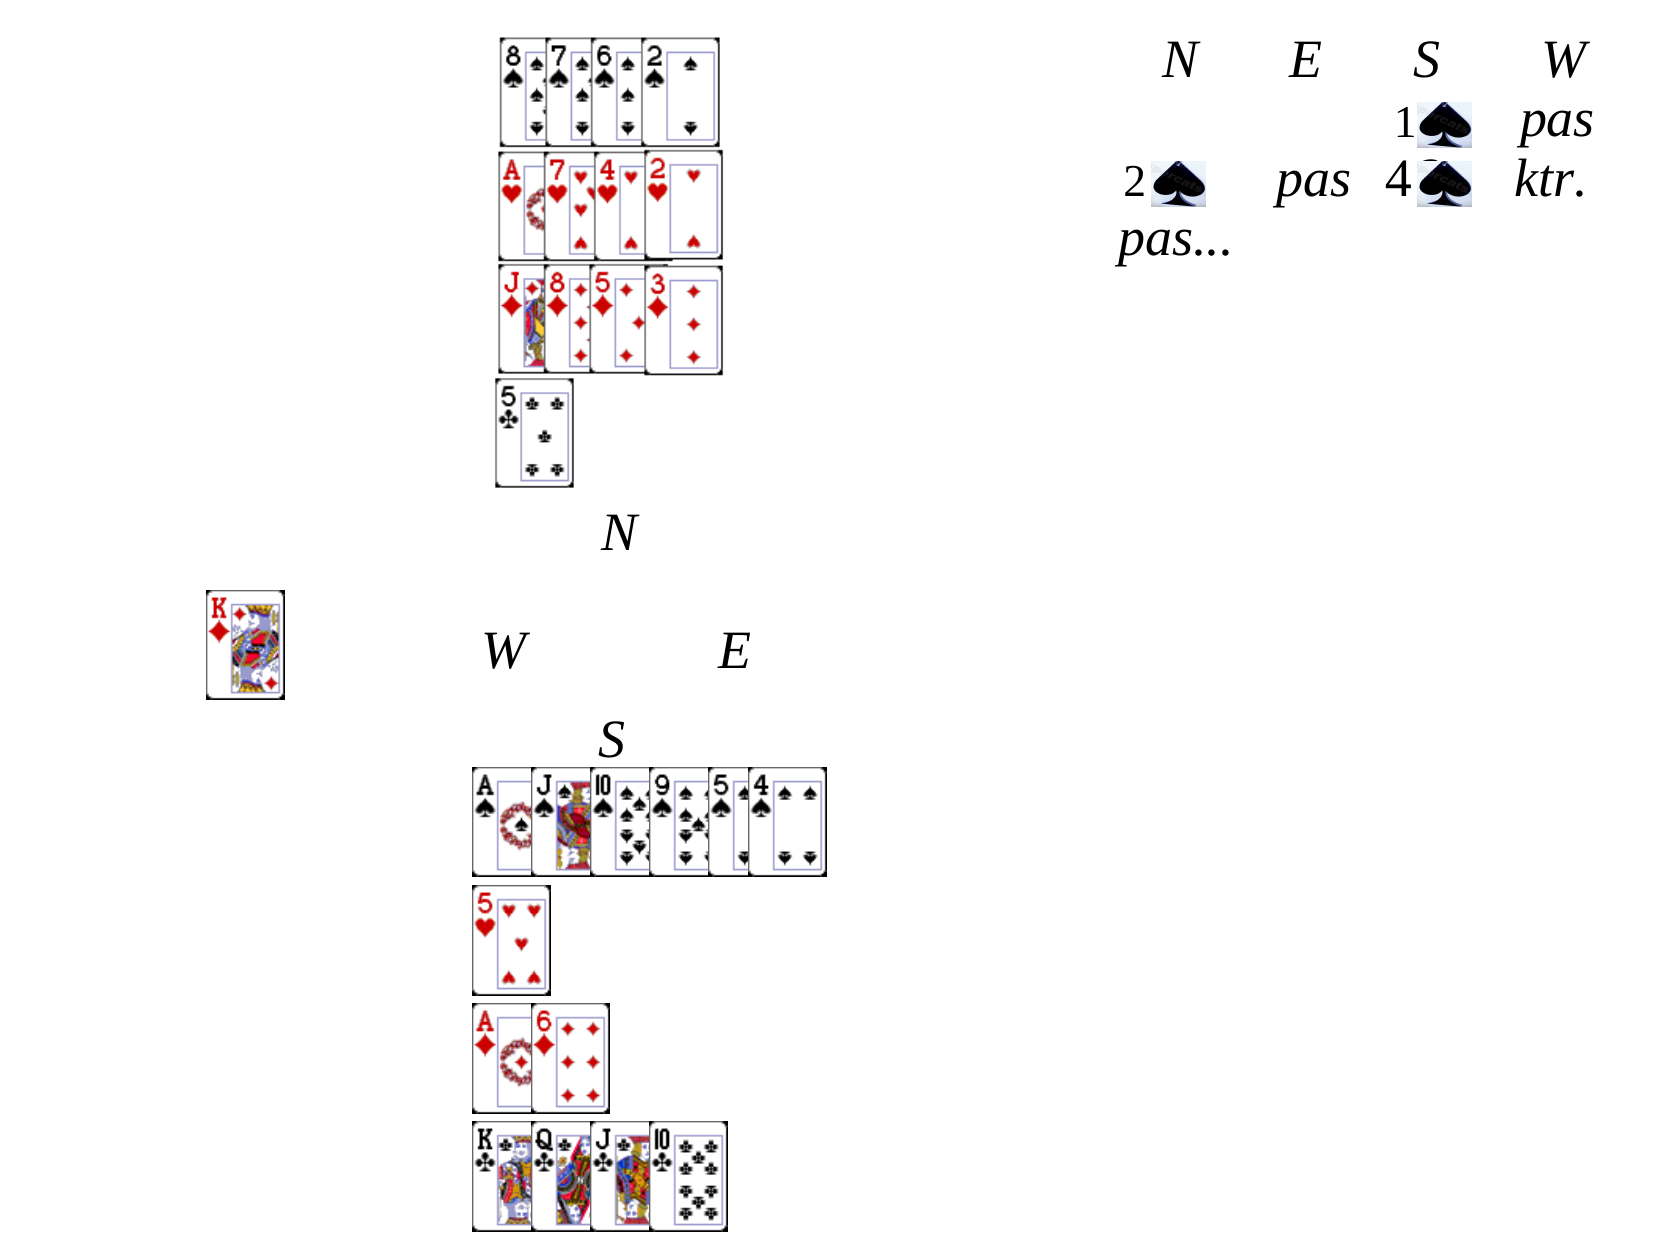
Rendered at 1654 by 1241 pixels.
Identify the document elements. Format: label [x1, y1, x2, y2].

picture [1151, 161, 1206, 206]
picture [472, 1121, 728, 1232]
picture [472, 1003, 610, 1114]
chart [474, 620, 532, 681]
chart [590, 708, 632, 767]
chart [1262, 147, 1359, 208]
chart [590, 502, 643, 562]
picture [1418, 161, 1472, 207]
picture [472, 767, 827, 878]
picture [1417, 102, 1472, 148]
chart [1279, 28, 1329, 89]
chart [1377, 96, 1447, 209]
chart [1104, 155, 1241, 267]
chart [1505, 28, 1602, 208]
picture [206, 590, 285, 700]
picture [472, 885, 551, 996]
picture [472, 30, 767, 502]
chart [1405, 28, 1447, 89]
chart [708, 620, 758, 681]
chart [1151, 29, 1204, 90]
